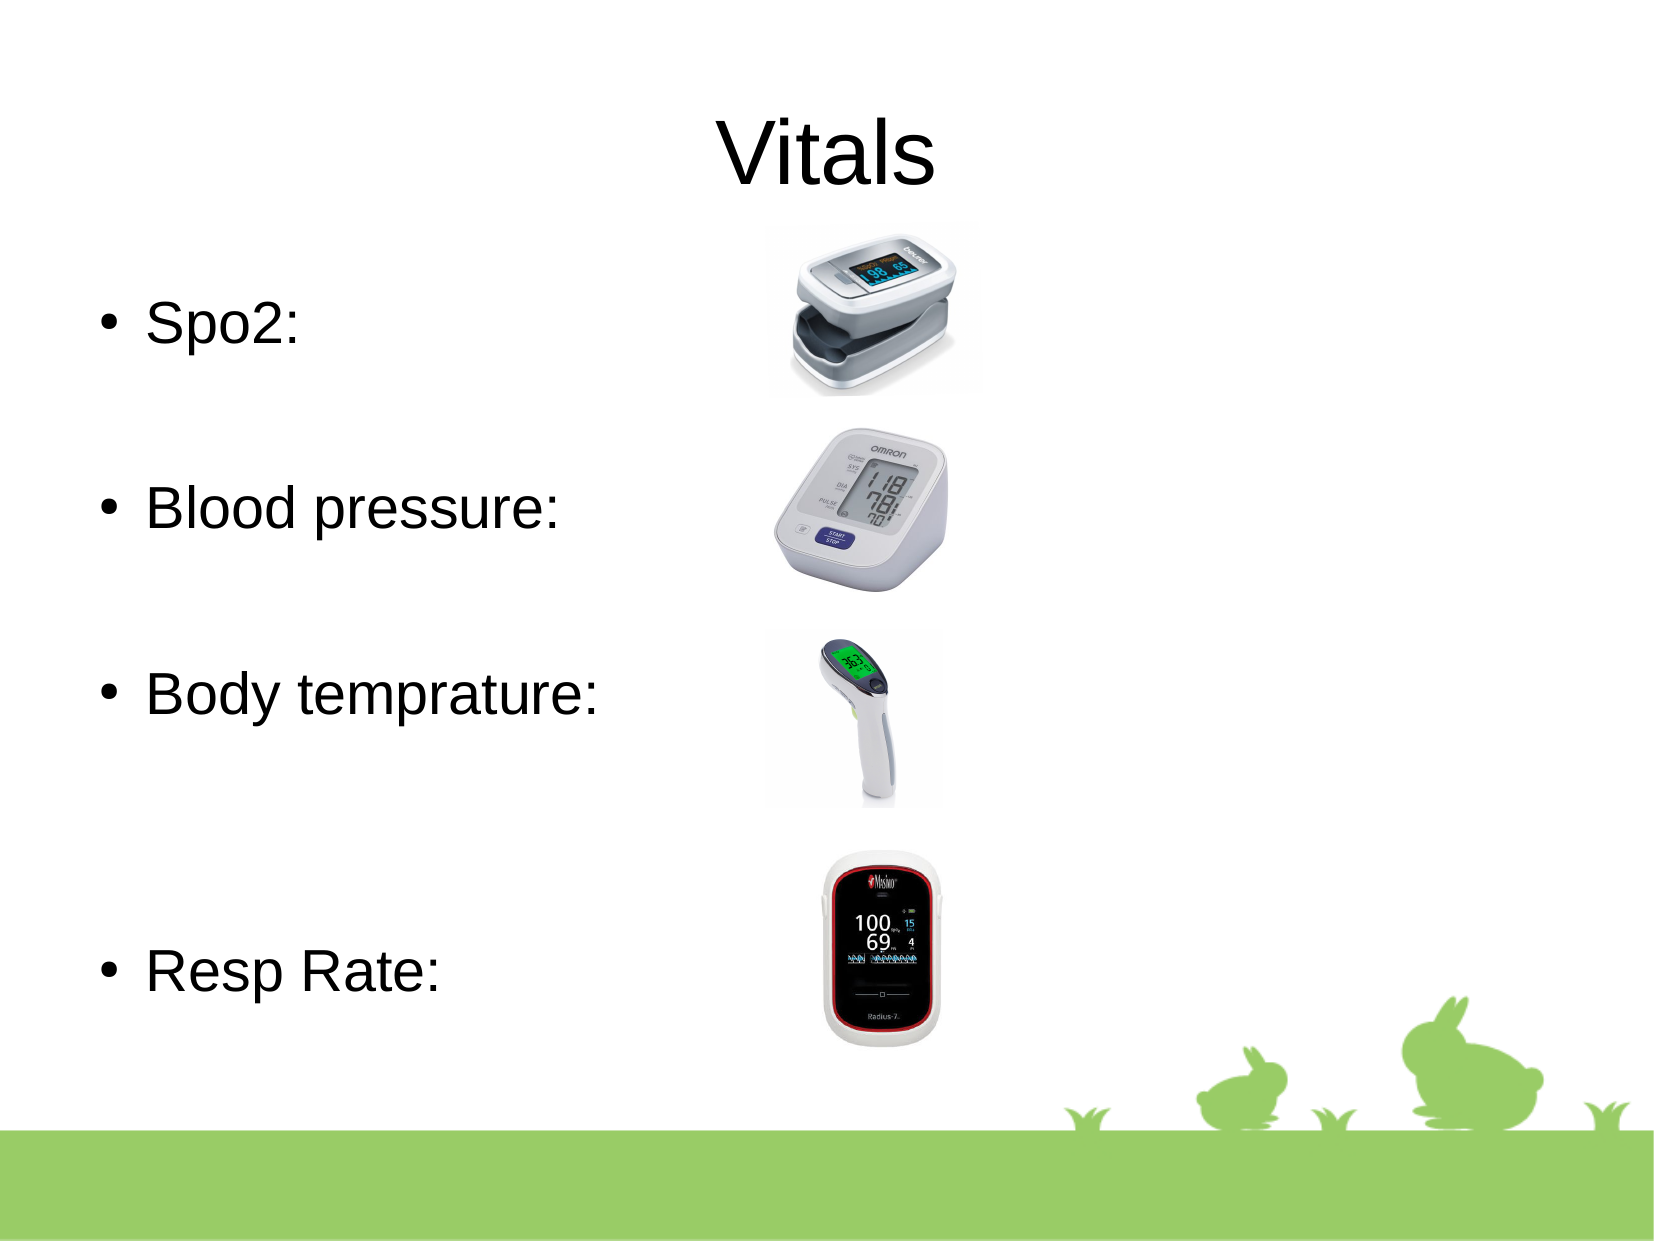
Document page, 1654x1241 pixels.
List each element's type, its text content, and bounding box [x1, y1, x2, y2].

picture [0, 0, 1654, 1241]
list Spo2: Blood pressure: Body temprature: Resp Rate: [82, 290, 1571, 1010]
title Vitals [82, 49, 1571, 257]
